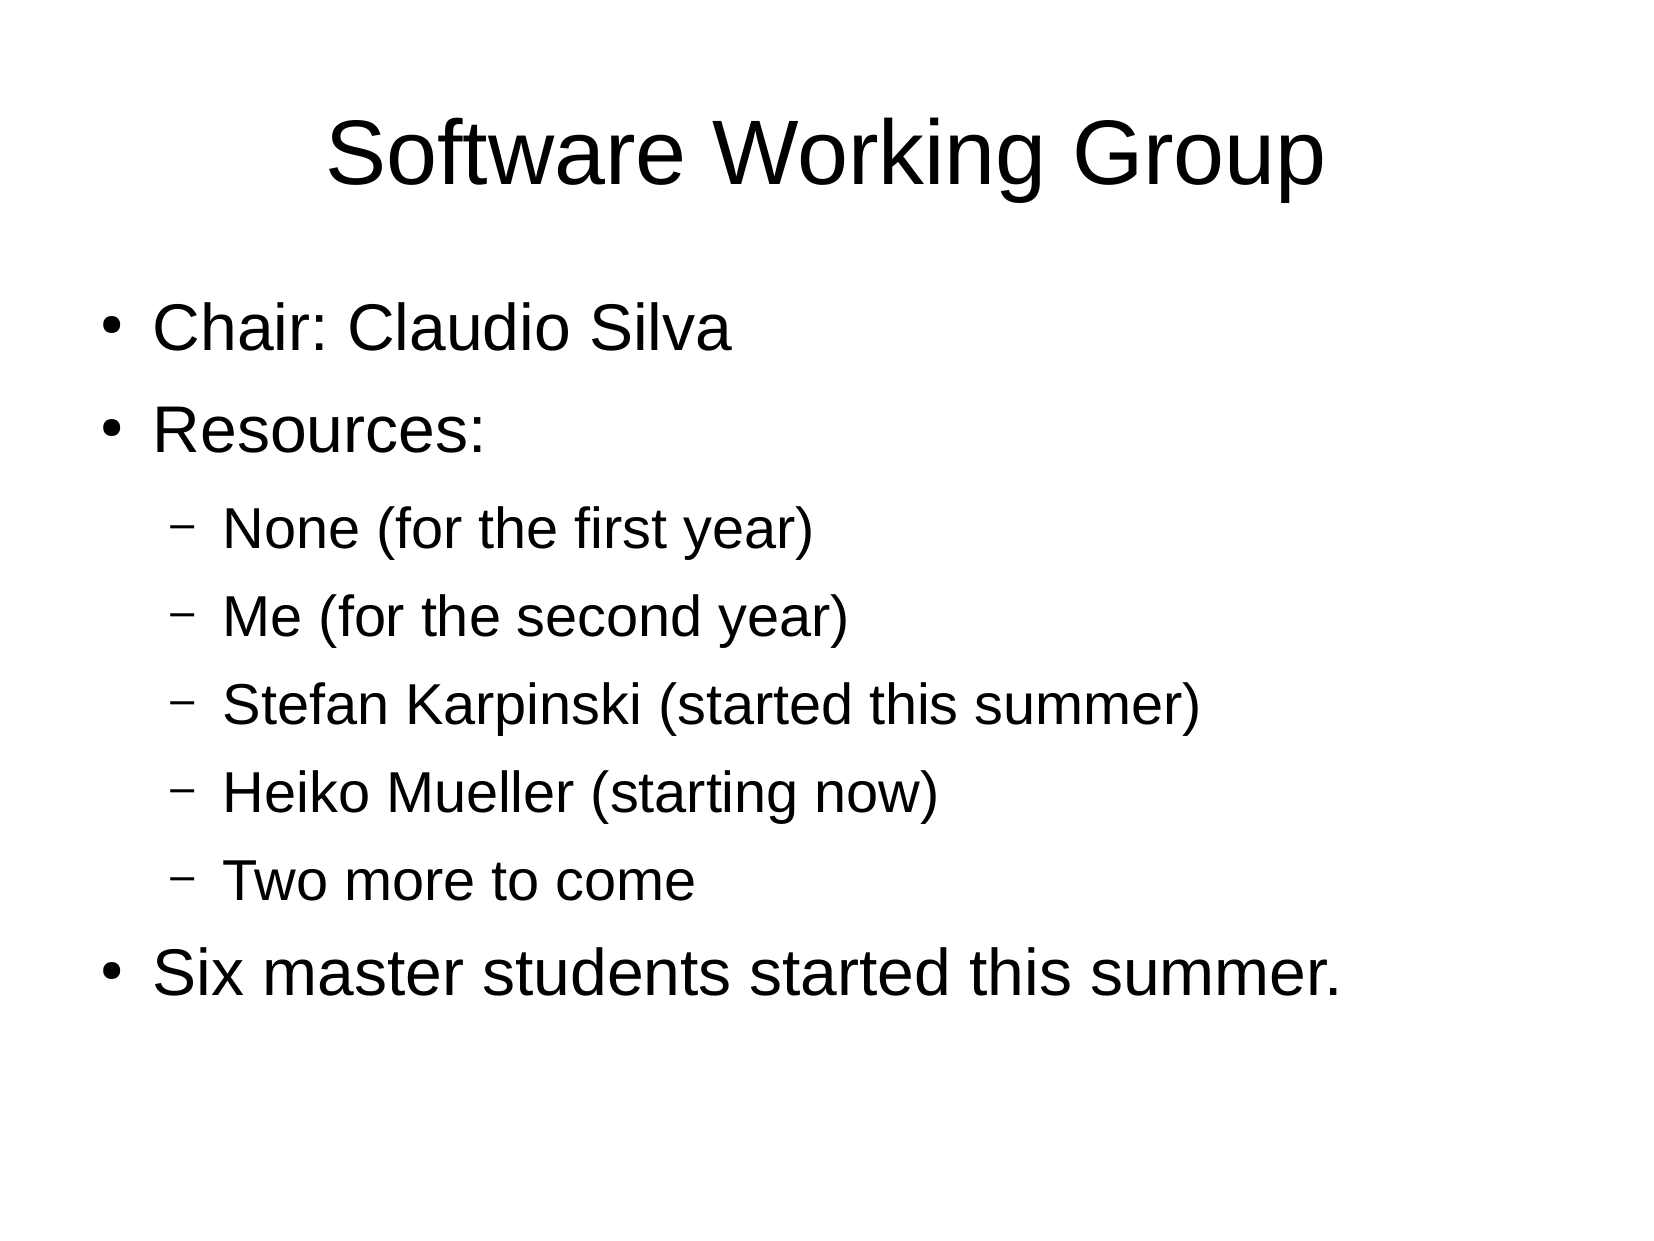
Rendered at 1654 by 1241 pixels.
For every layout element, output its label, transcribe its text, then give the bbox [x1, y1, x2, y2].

list Chair: Claudio Silva Resources: None (for the first year) Me (for the second year) Stefan Karpinski (started this summer) Heiko Mueller (starting now) Two more to come Six master students started this summer. [82, 290, 1571, 1010]
title Software Working Group [82, 49, 1571, 257]
